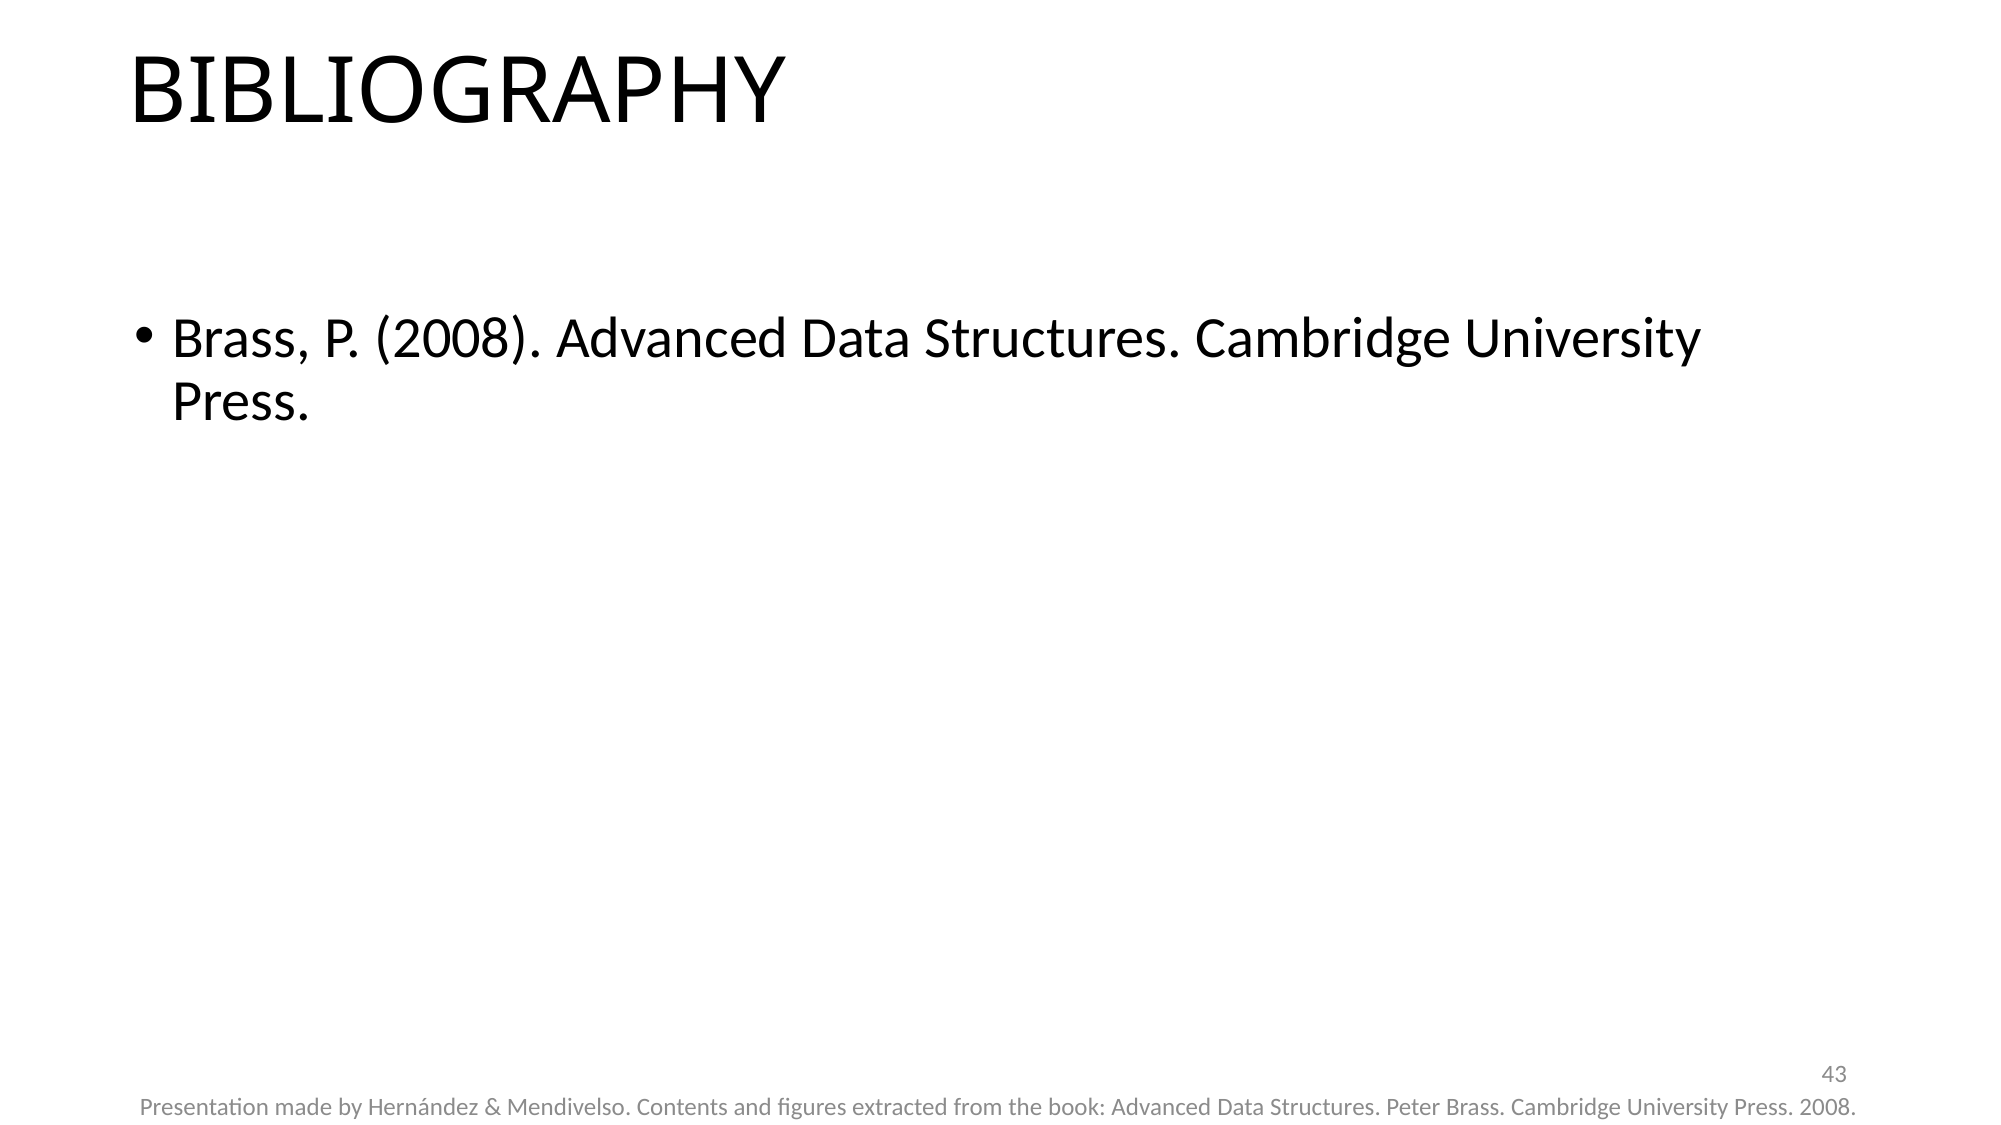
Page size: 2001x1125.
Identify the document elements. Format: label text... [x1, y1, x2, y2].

footer Presentation made by Hernández & Mendivelso. Contents and figures extracted from the book: Advanced Data Structures. Peter Brass. Cambridge University Press. 2008. [0, 1096, 2000, 1115]
title BIBLIOGRAPHY [112, 9, 1814, 150]
list Brass, P. (2008). Advanced Data Structures. Cambridge University Press. [119, 299, 1845, 1014]
